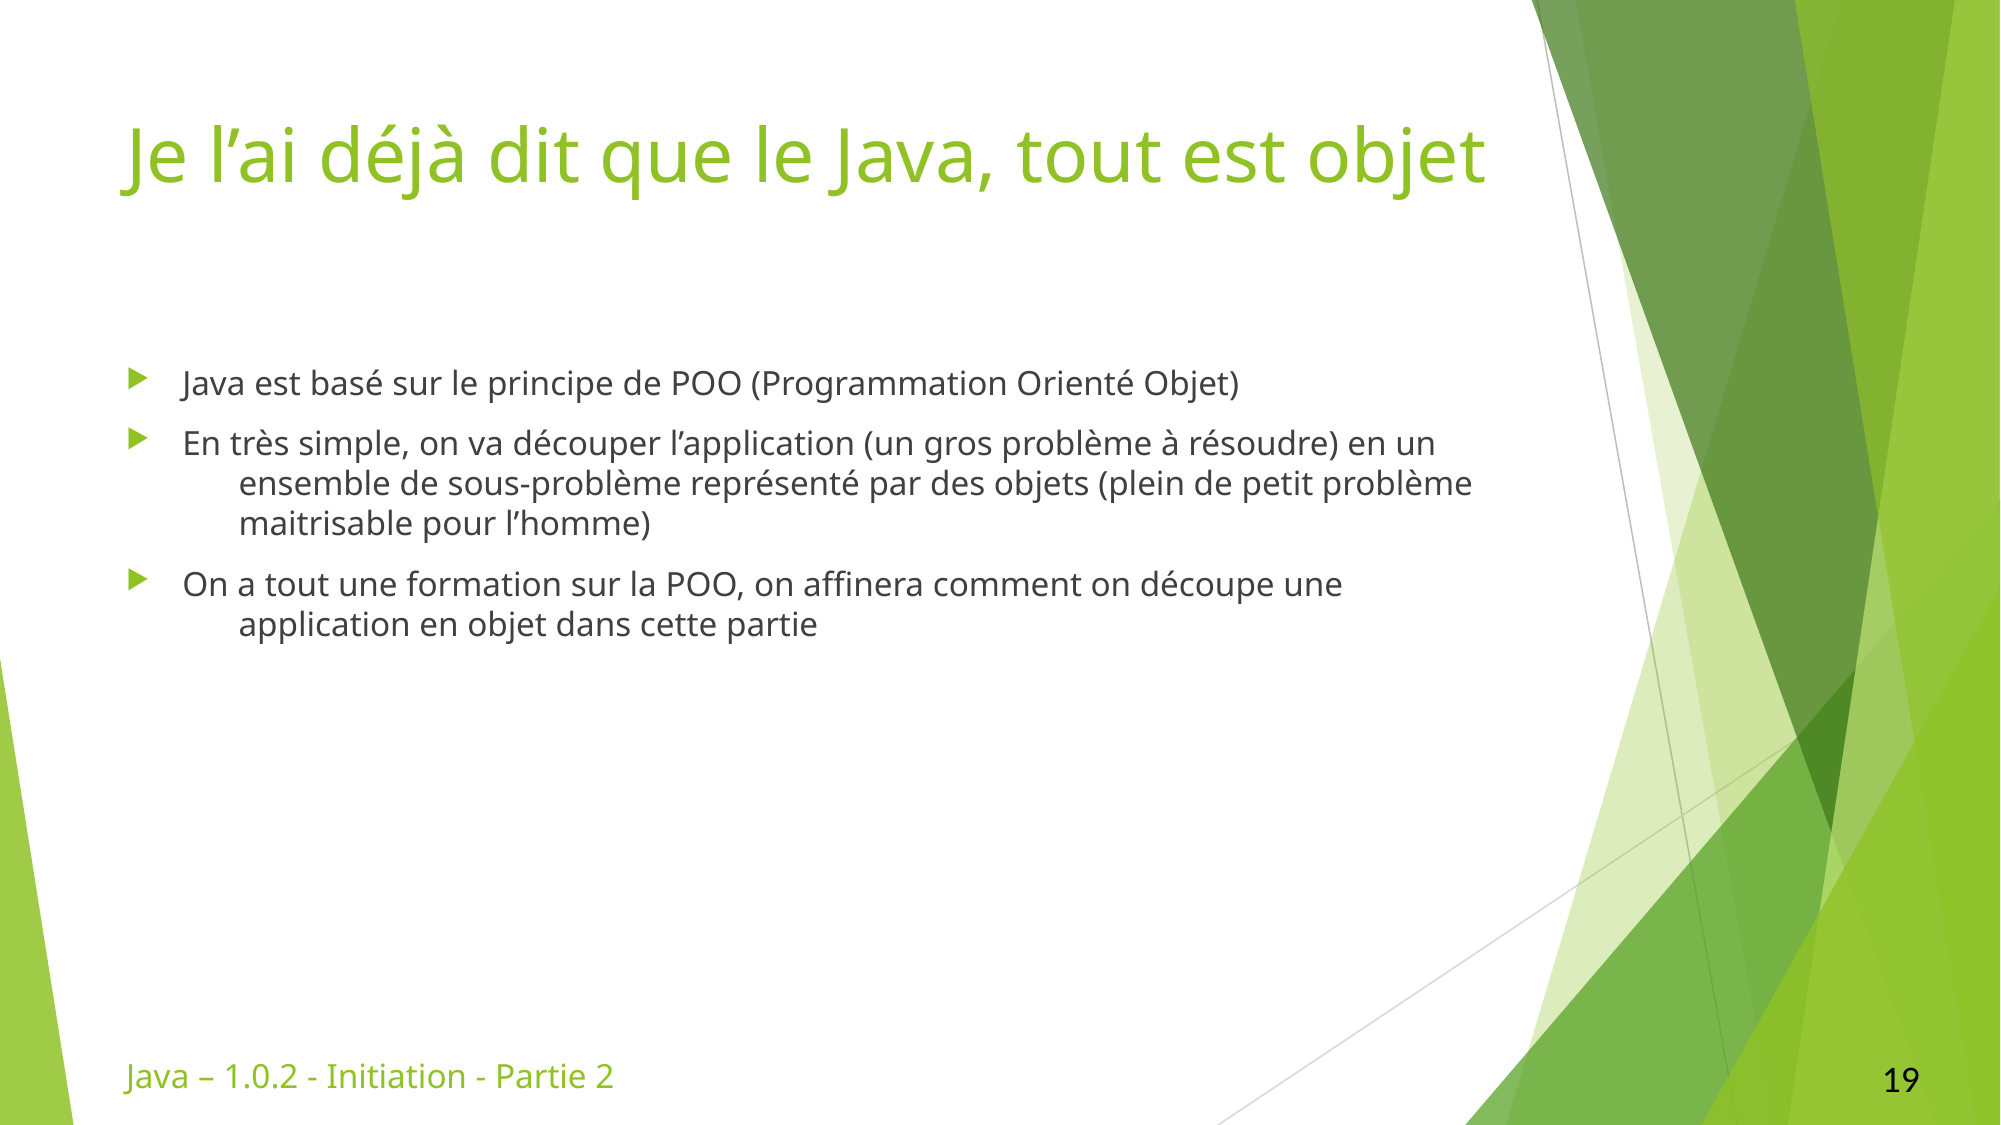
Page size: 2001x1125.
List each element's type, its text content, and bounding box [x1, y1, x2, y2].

list Java est basé sur le principe de POO (Programmation Orienté Objet) En très simple, on va découper l’application (un gros problème à résoudre) en un ensemble de sous-problème représenté par des objets (plein de petit problème maitrisable pour l’homme) On a tout une formation sur la POO, on affinera comment on découpe une application en objet dans cette partie [111, 354, 1522, 1048]
title Je l’ai déjà dit que le Java, tout est objet [111, 99, 1522, 317]
text_box Java – 1.0.2 - Initiation - Partie 2 [111, 1047, 1094, 1109]
text_box [1866, 1047, 1979, 1108]
